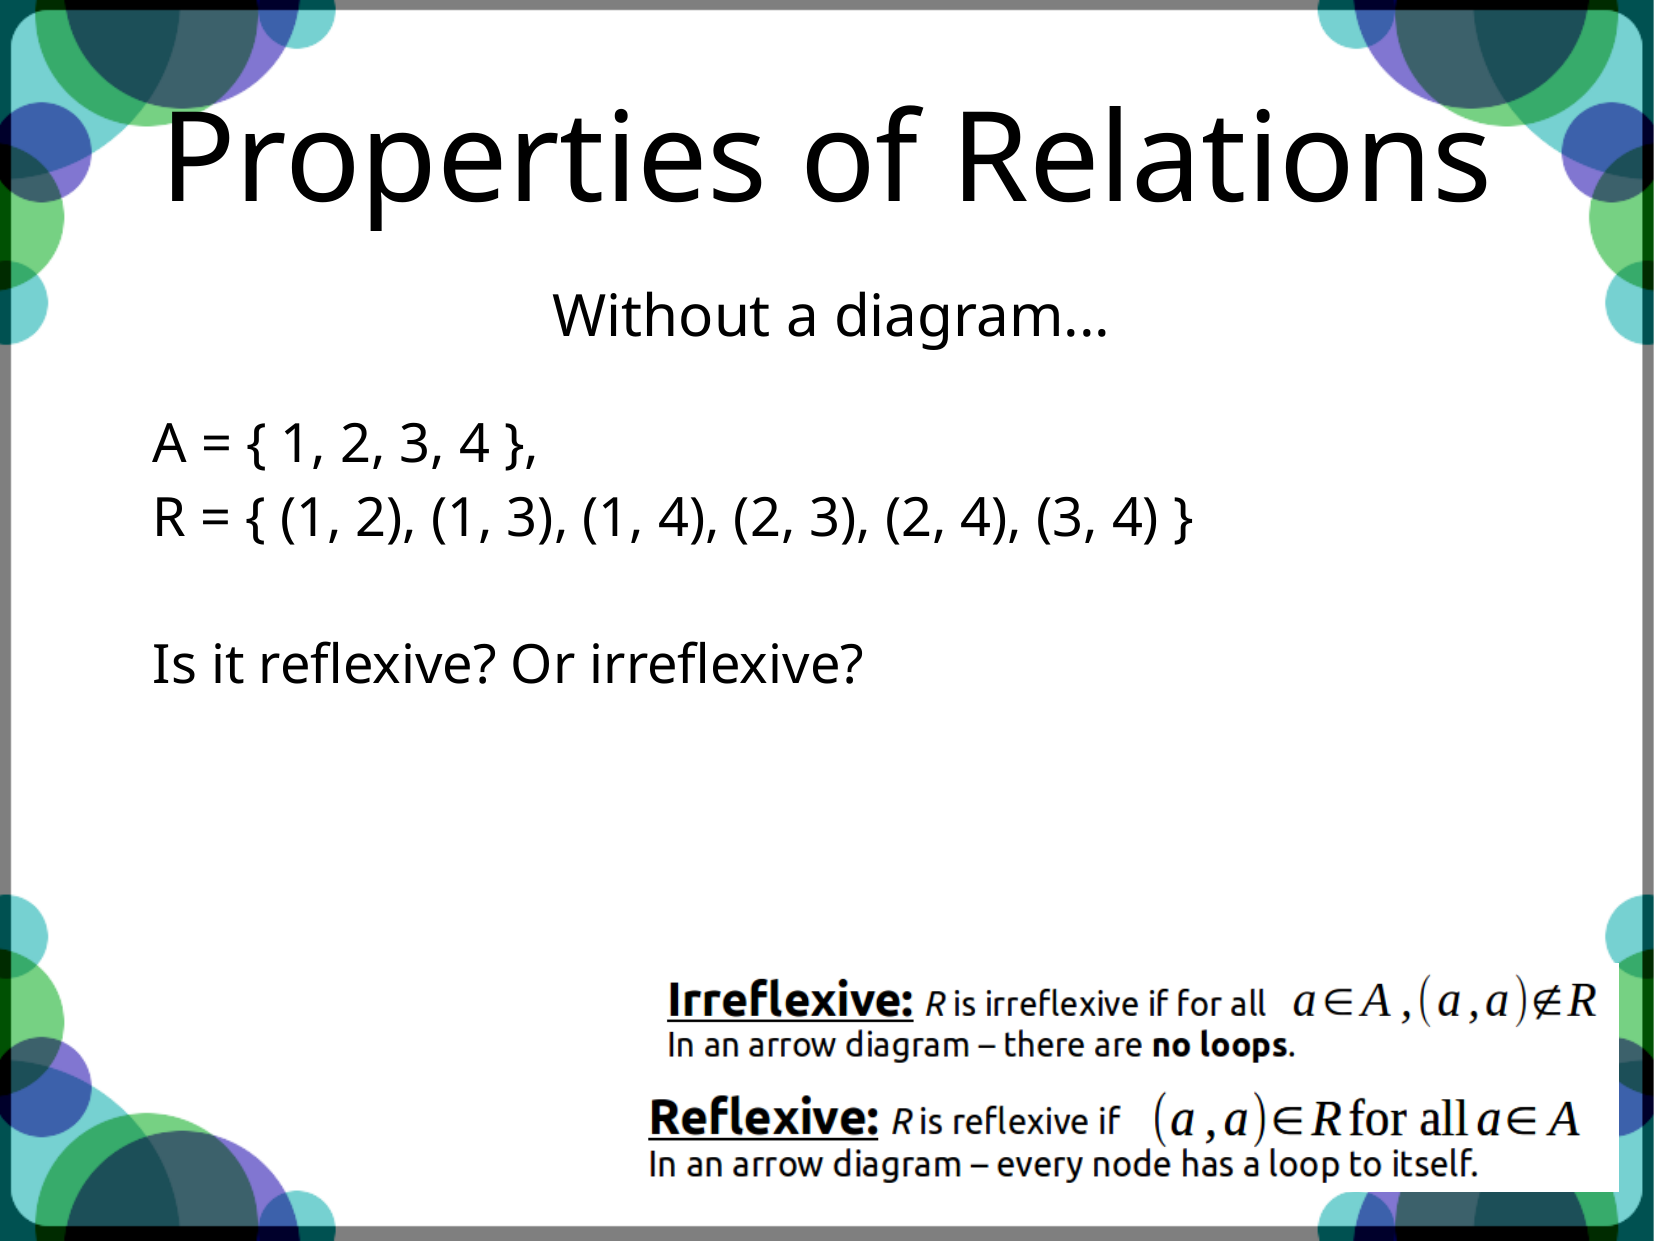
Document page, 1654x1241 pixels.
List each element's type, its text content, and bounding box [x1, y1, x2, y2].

text_box A = { 1, 2, 3, 4 }, R = { (1, 2), (1, 3), (1, 4), (2, 3), (2, 4), (3, 4) } Is it reflexive? Or irreflexive? [138, 396, 1565, 655]
picture [0, 0, 1654, 1241]
title Properties of Relations [82, 49, 1571, 257]
text_box Without a diagram... [173, 274, 1489, 387]
